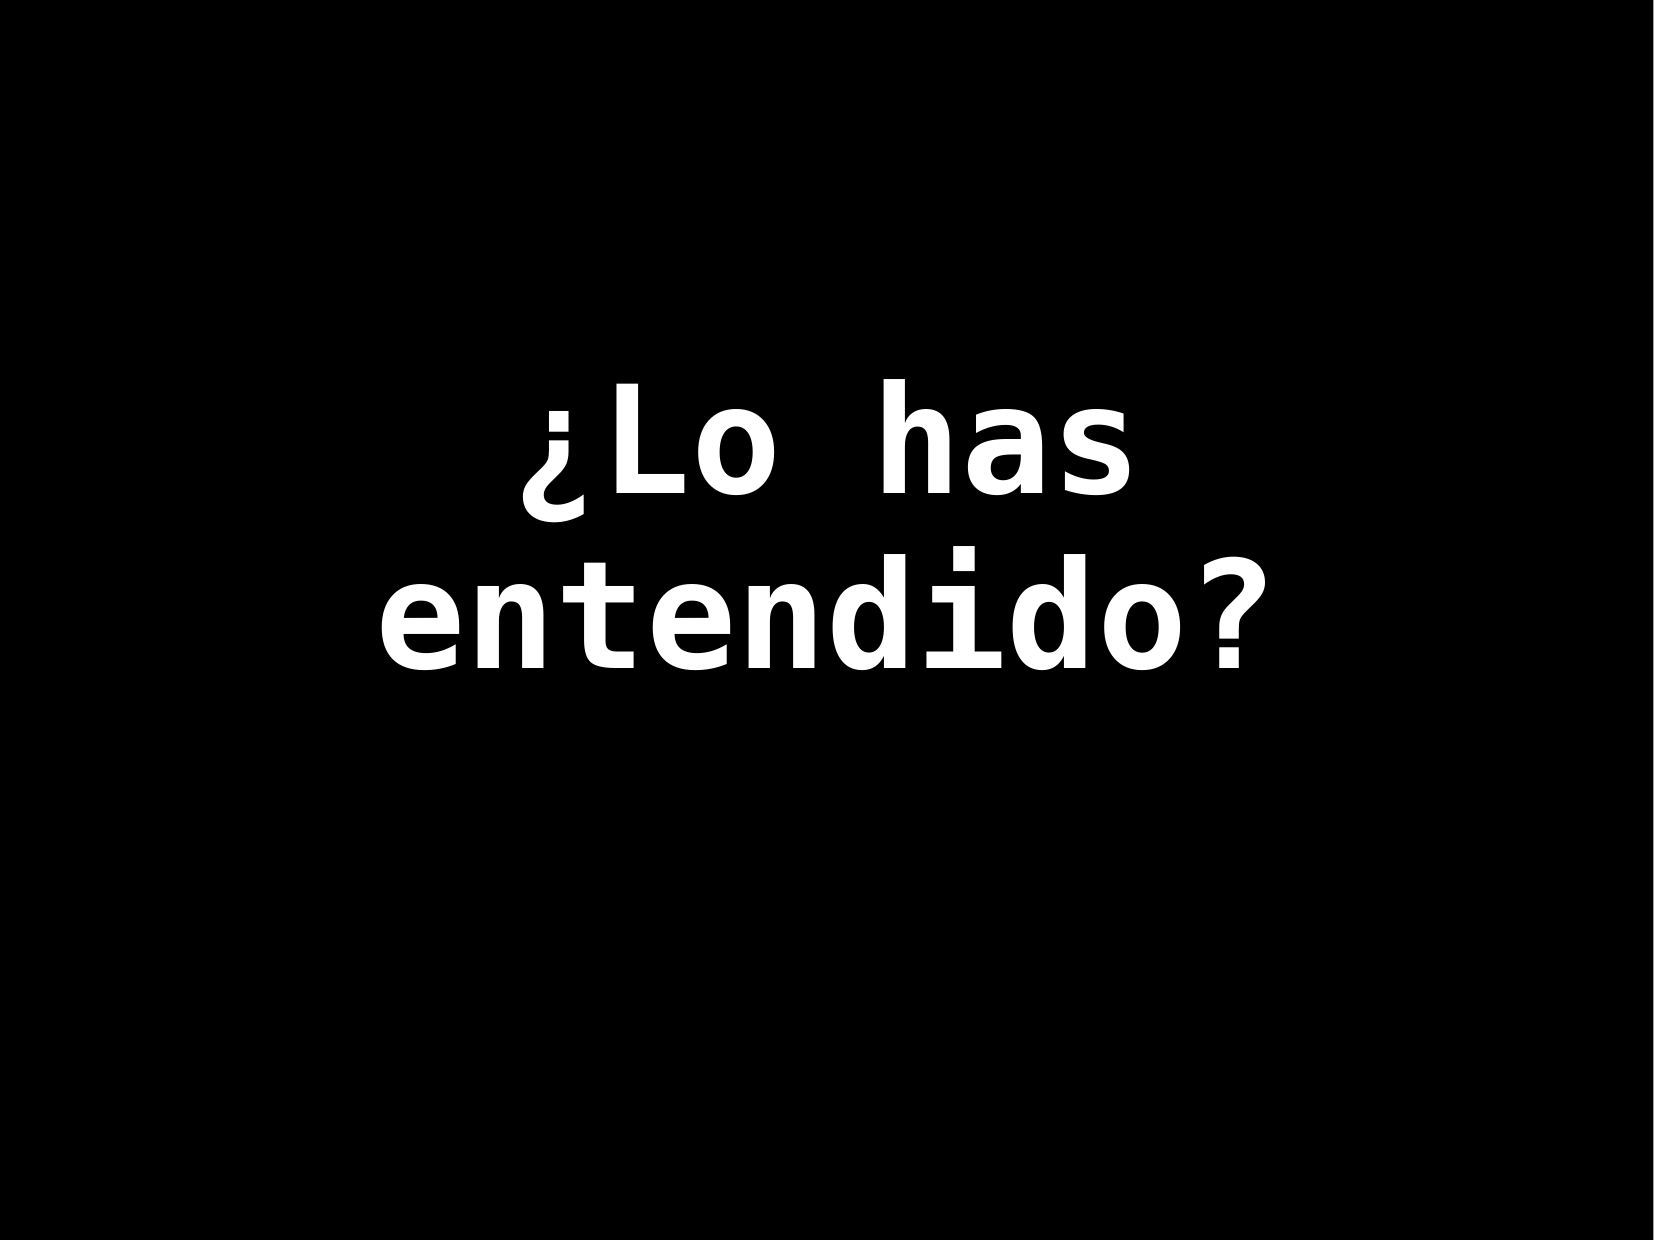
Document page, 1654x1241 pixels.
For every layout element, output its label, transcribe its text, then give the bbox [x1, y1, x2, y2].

subtitle ¿Lo has entendido? [82, 49, 1571, 1010]
